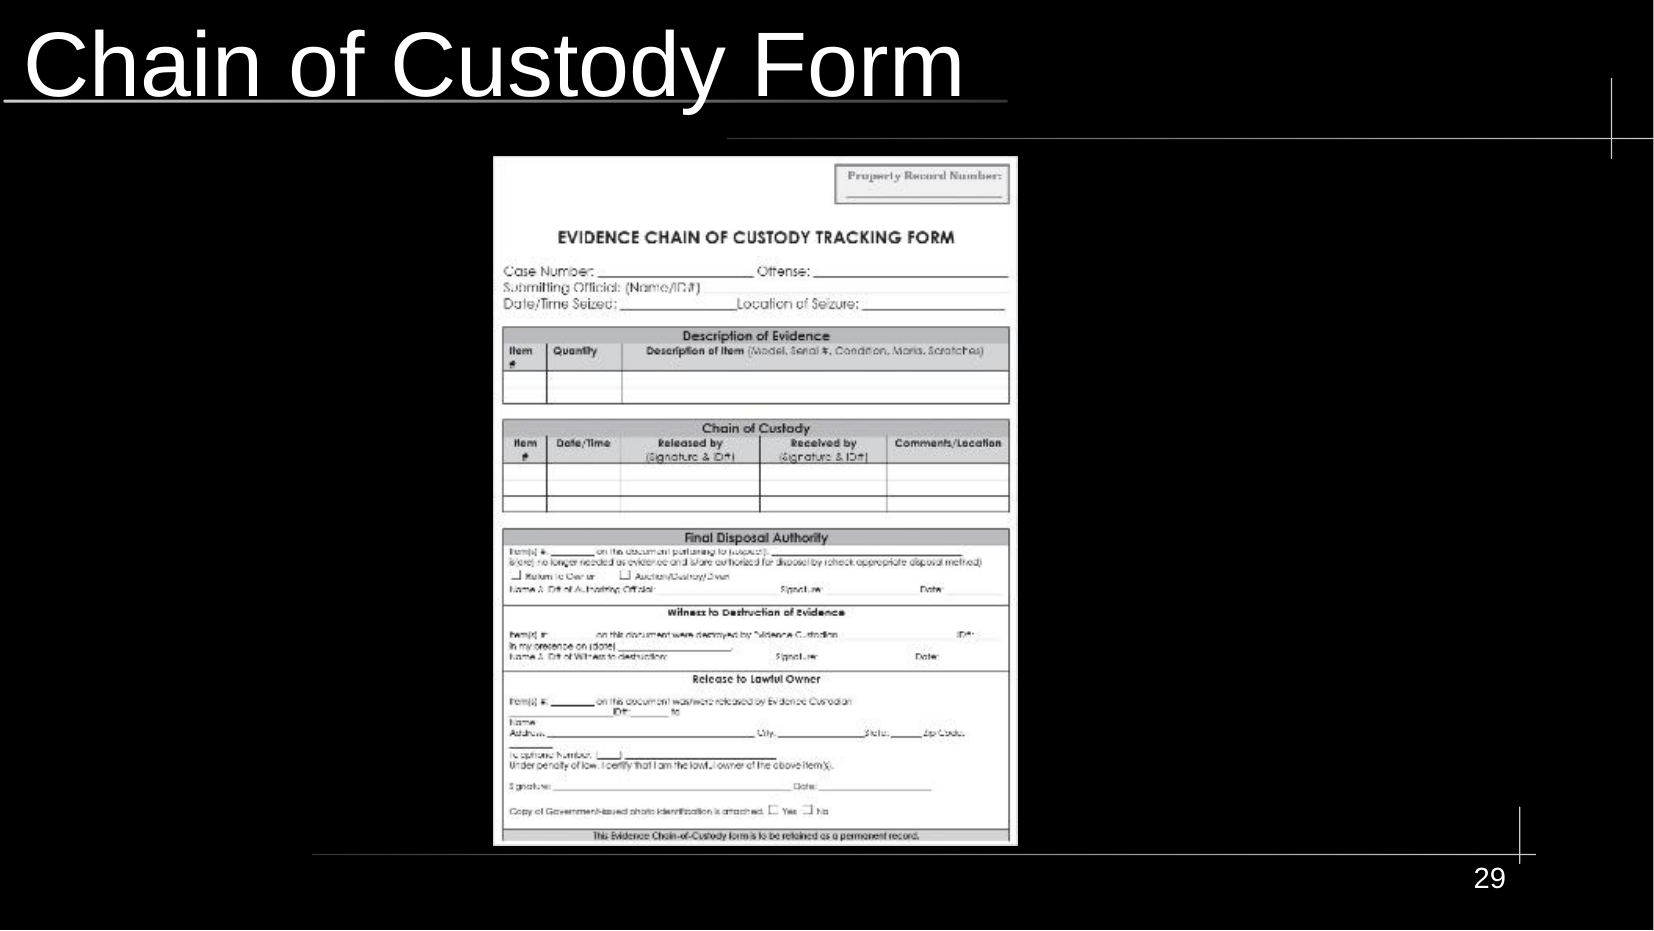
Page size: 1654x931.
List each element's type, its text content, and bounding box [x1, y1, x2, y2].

title Chain of Custody Form [23, 11, 1589, 119]
picture [493, 156, 1018, 846]
